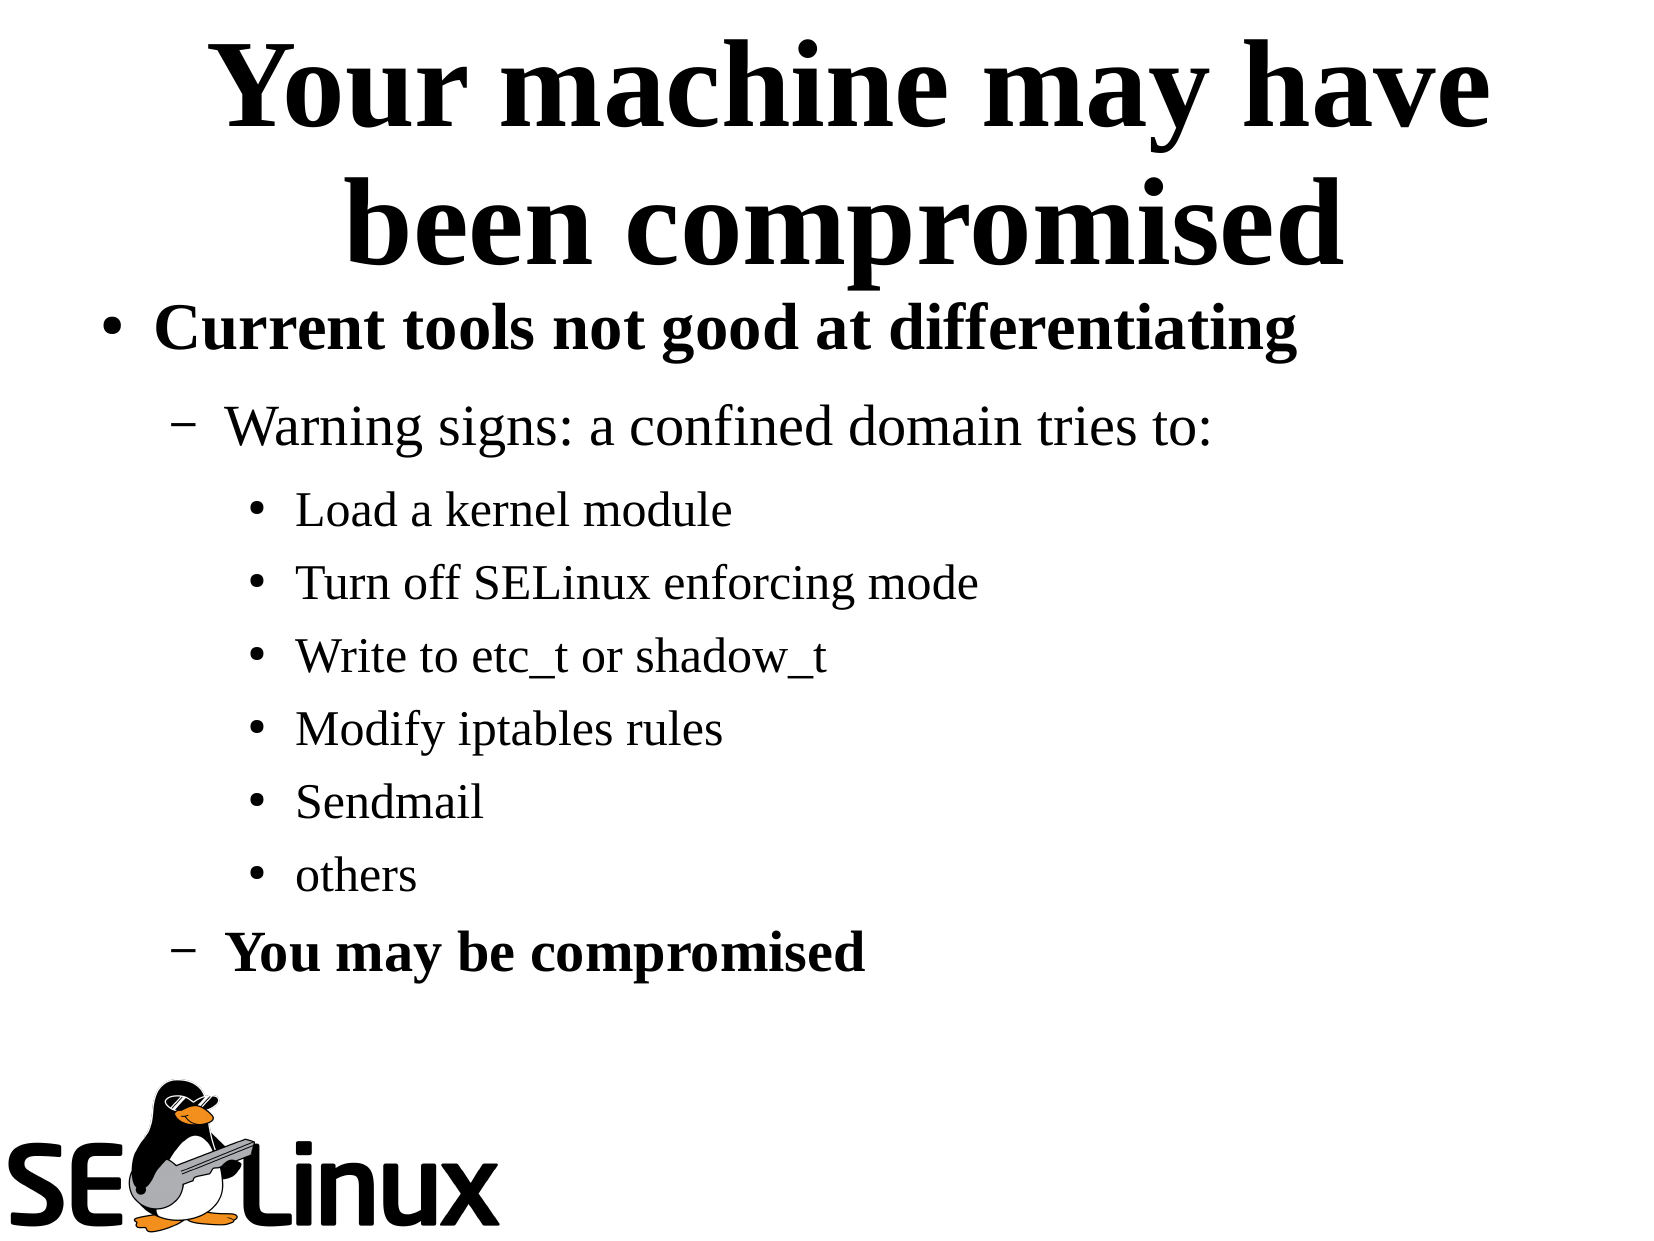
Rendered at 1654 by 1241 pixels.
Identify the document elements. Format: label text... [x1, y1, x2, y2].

title Your machine may have been compromised [82, 14, 1571, 290]
picture [0, 919, 526, 1241]
list Current tools not good at differentiating Warning signs: a confined domain tries to: Load a kernel module Turn off SELinux enforcing mode Write to etc_t or shadow_t Modify iptables rules Sendmail others You may be compromised [82, 290, 1571, 1010]
